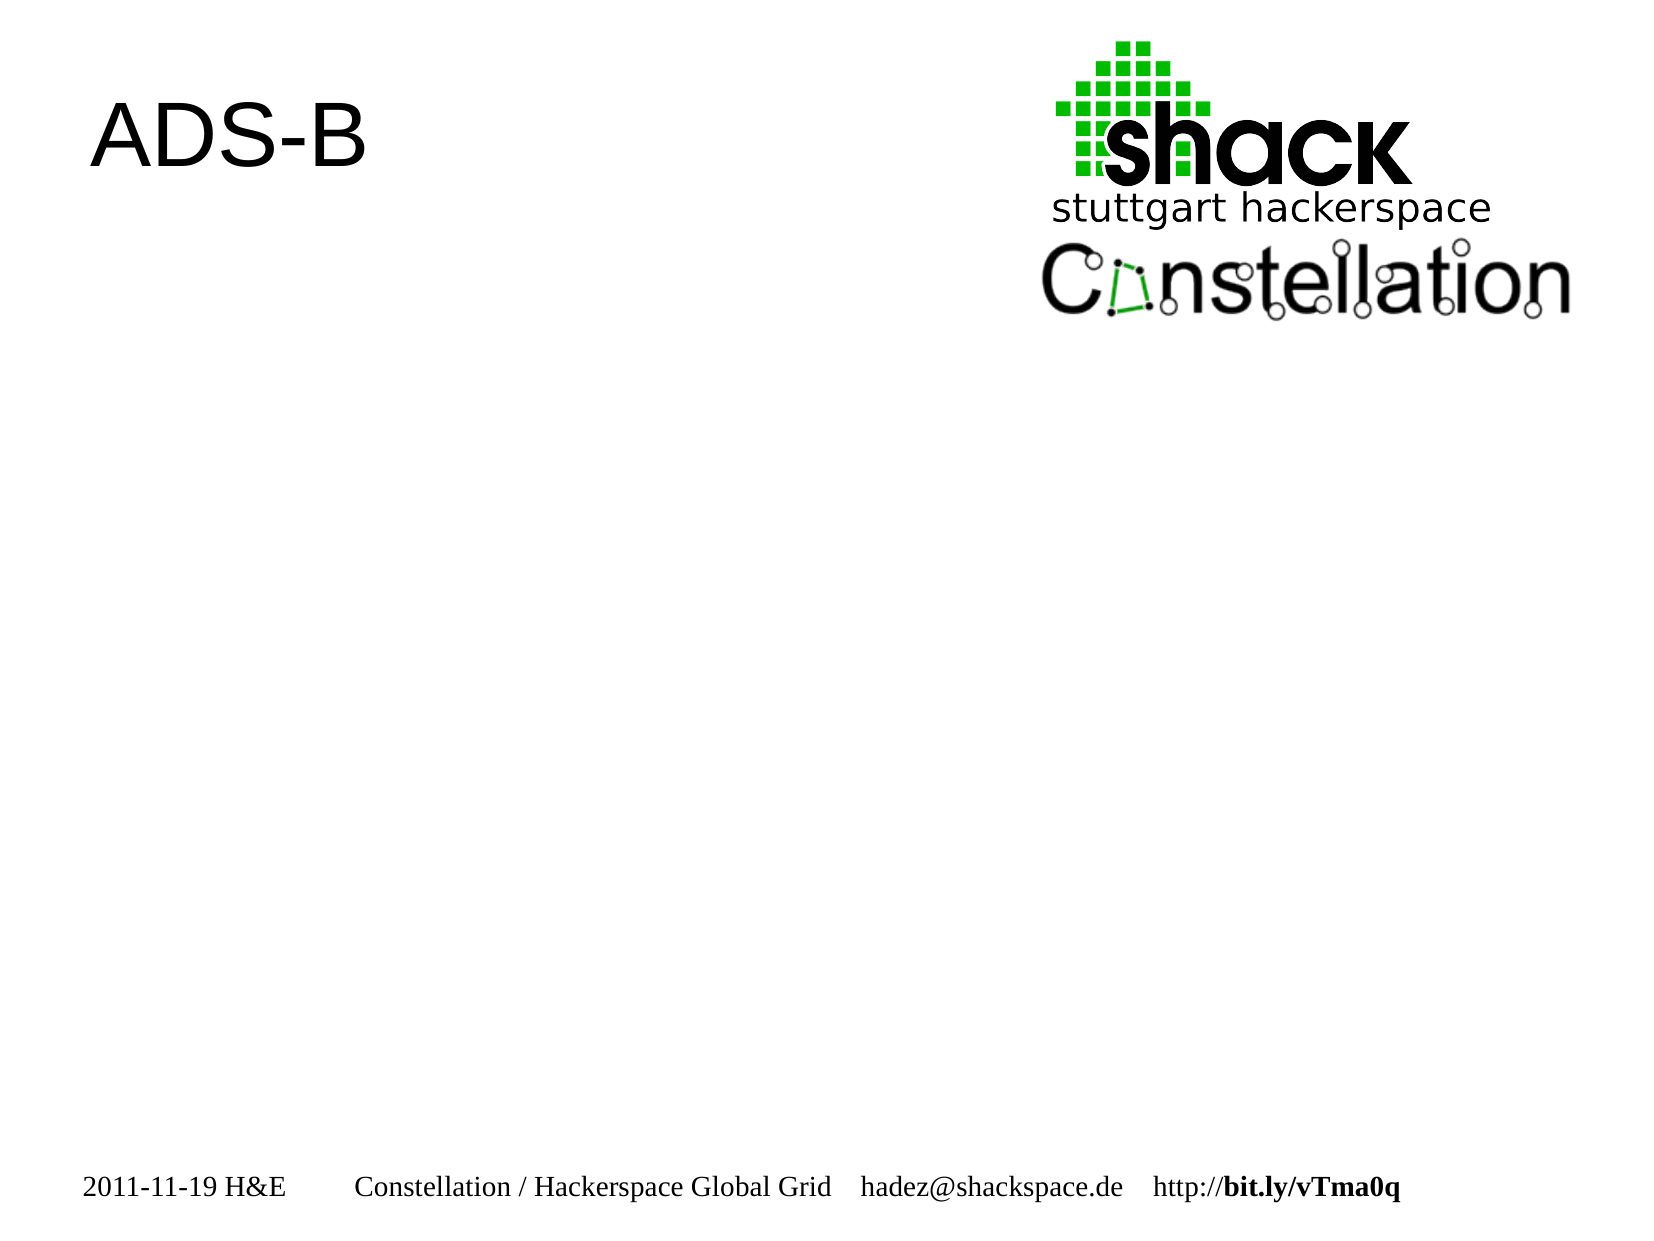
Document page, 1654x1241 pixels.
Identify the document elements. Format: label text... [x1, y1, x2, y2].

picture [1028, 34, 1586, 325]
title ADS-B [90, 30, 1029, 241]
